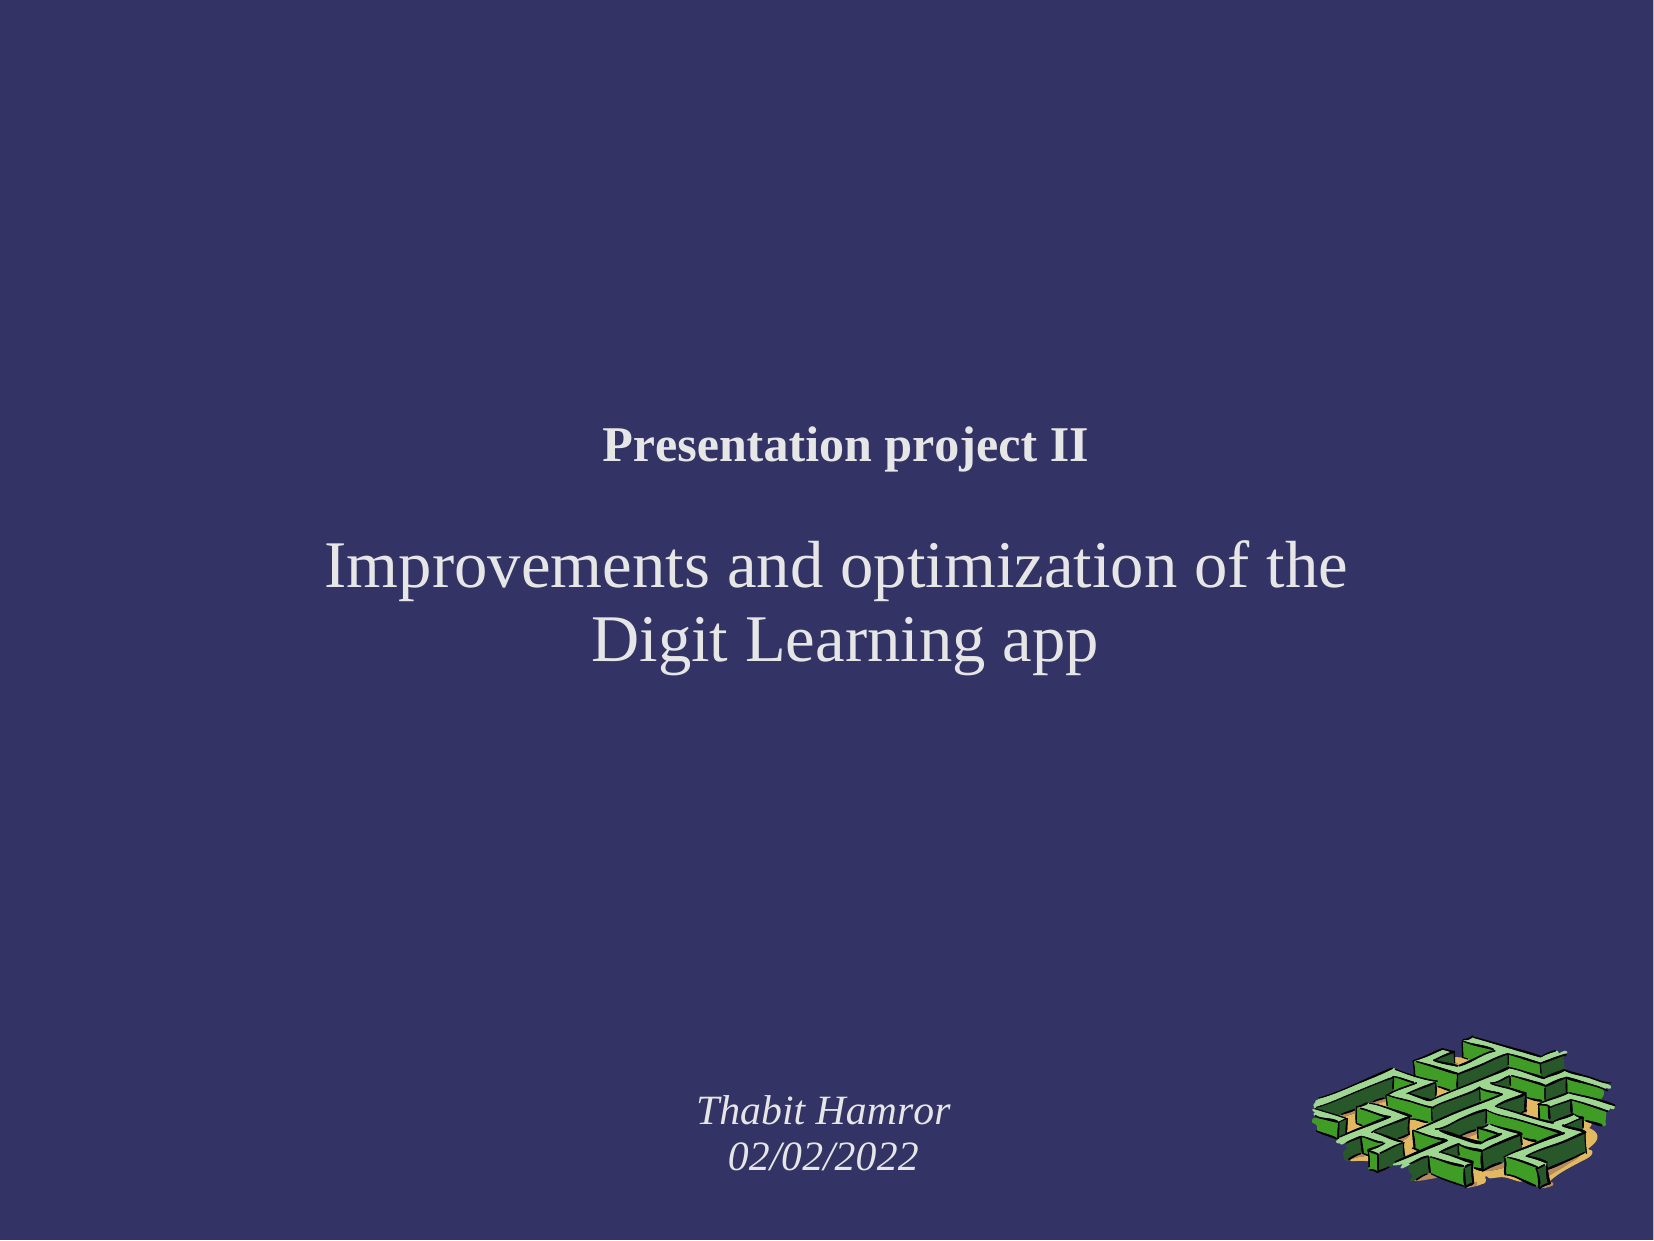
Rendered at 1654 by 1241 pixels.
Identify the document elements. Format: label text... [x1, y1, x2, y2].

text_box Thabit Hamror 02/02/2022 [86, 1086, 1561, 1236]
subtitle Presentation project II Improvements and optimization of the Digit Learning app [101, 165, 1591, 984]
